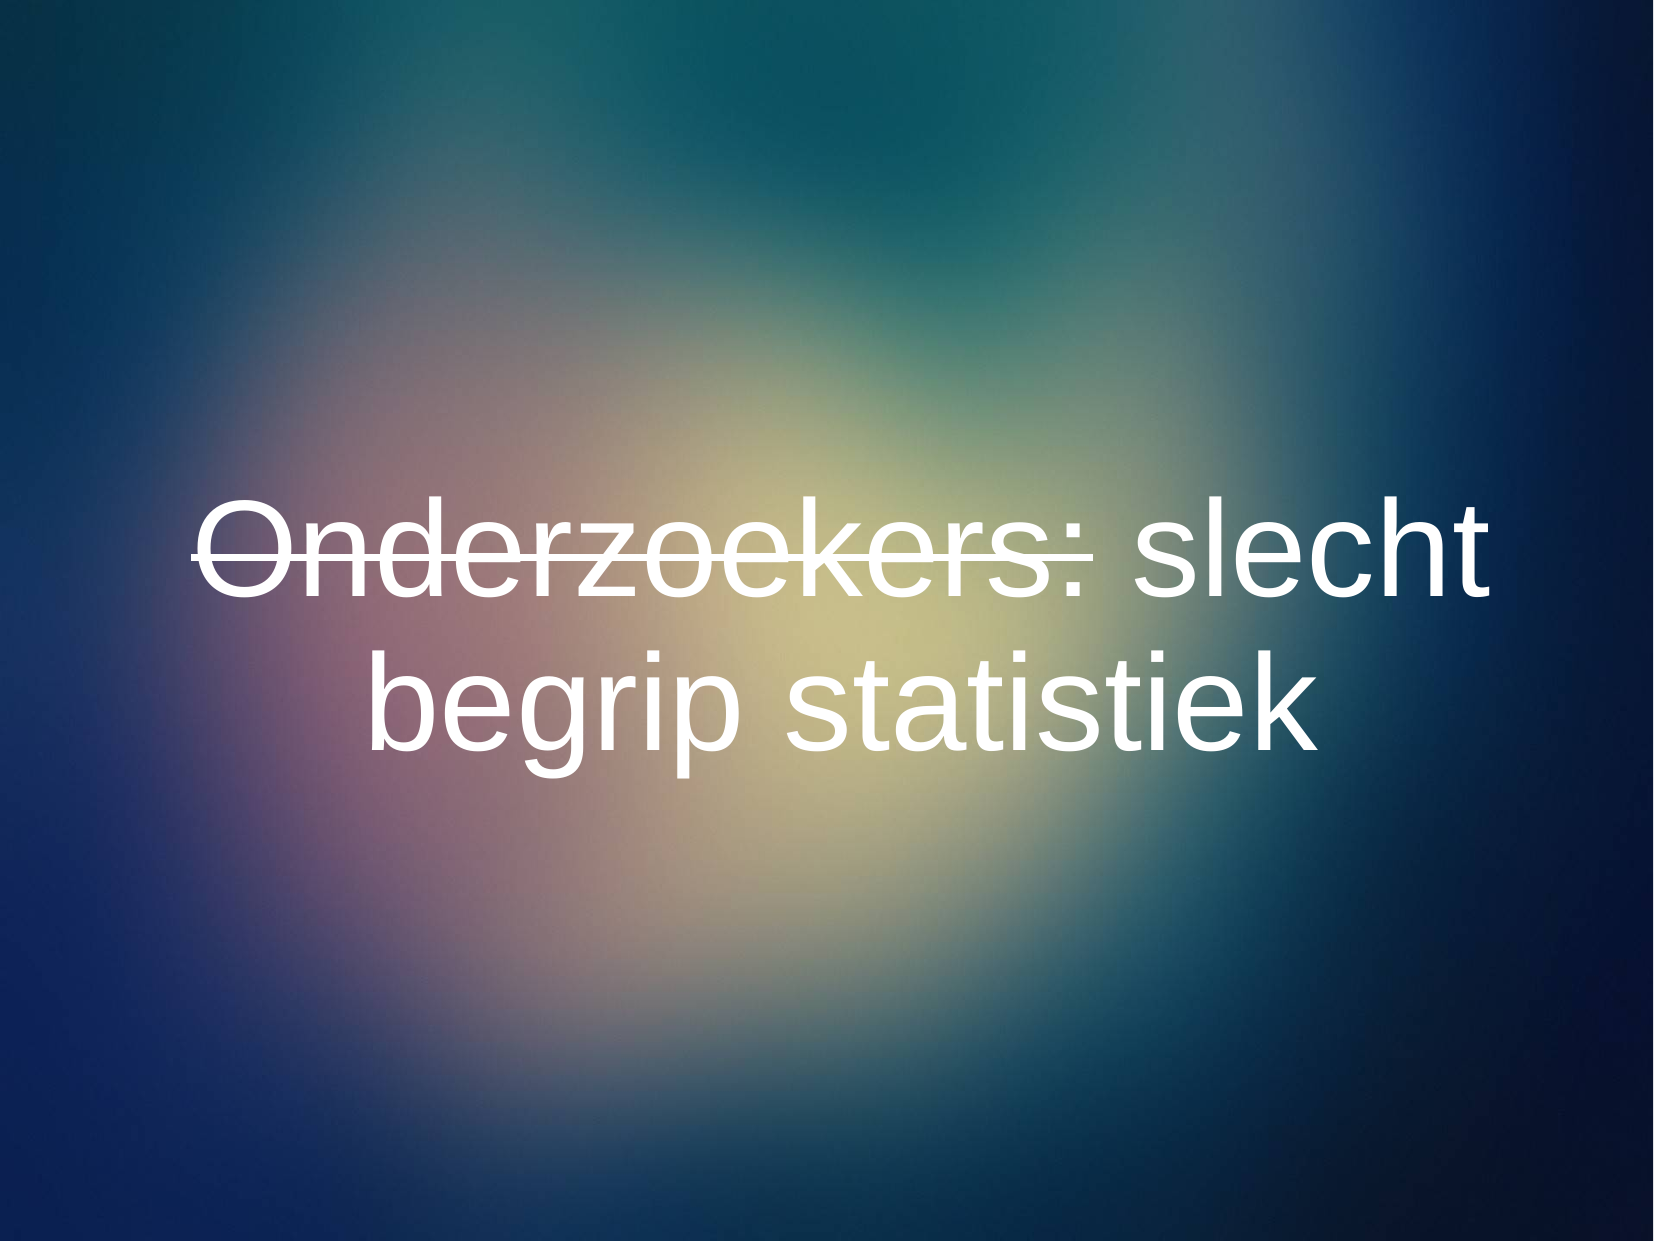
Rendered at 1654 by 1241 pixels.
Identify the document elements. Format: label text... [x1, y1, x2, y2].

picture [0, 0, 1654, 1241]
text_box Onderzoekers: slecht begrip statistiek [76, 465, 1606, 788]
